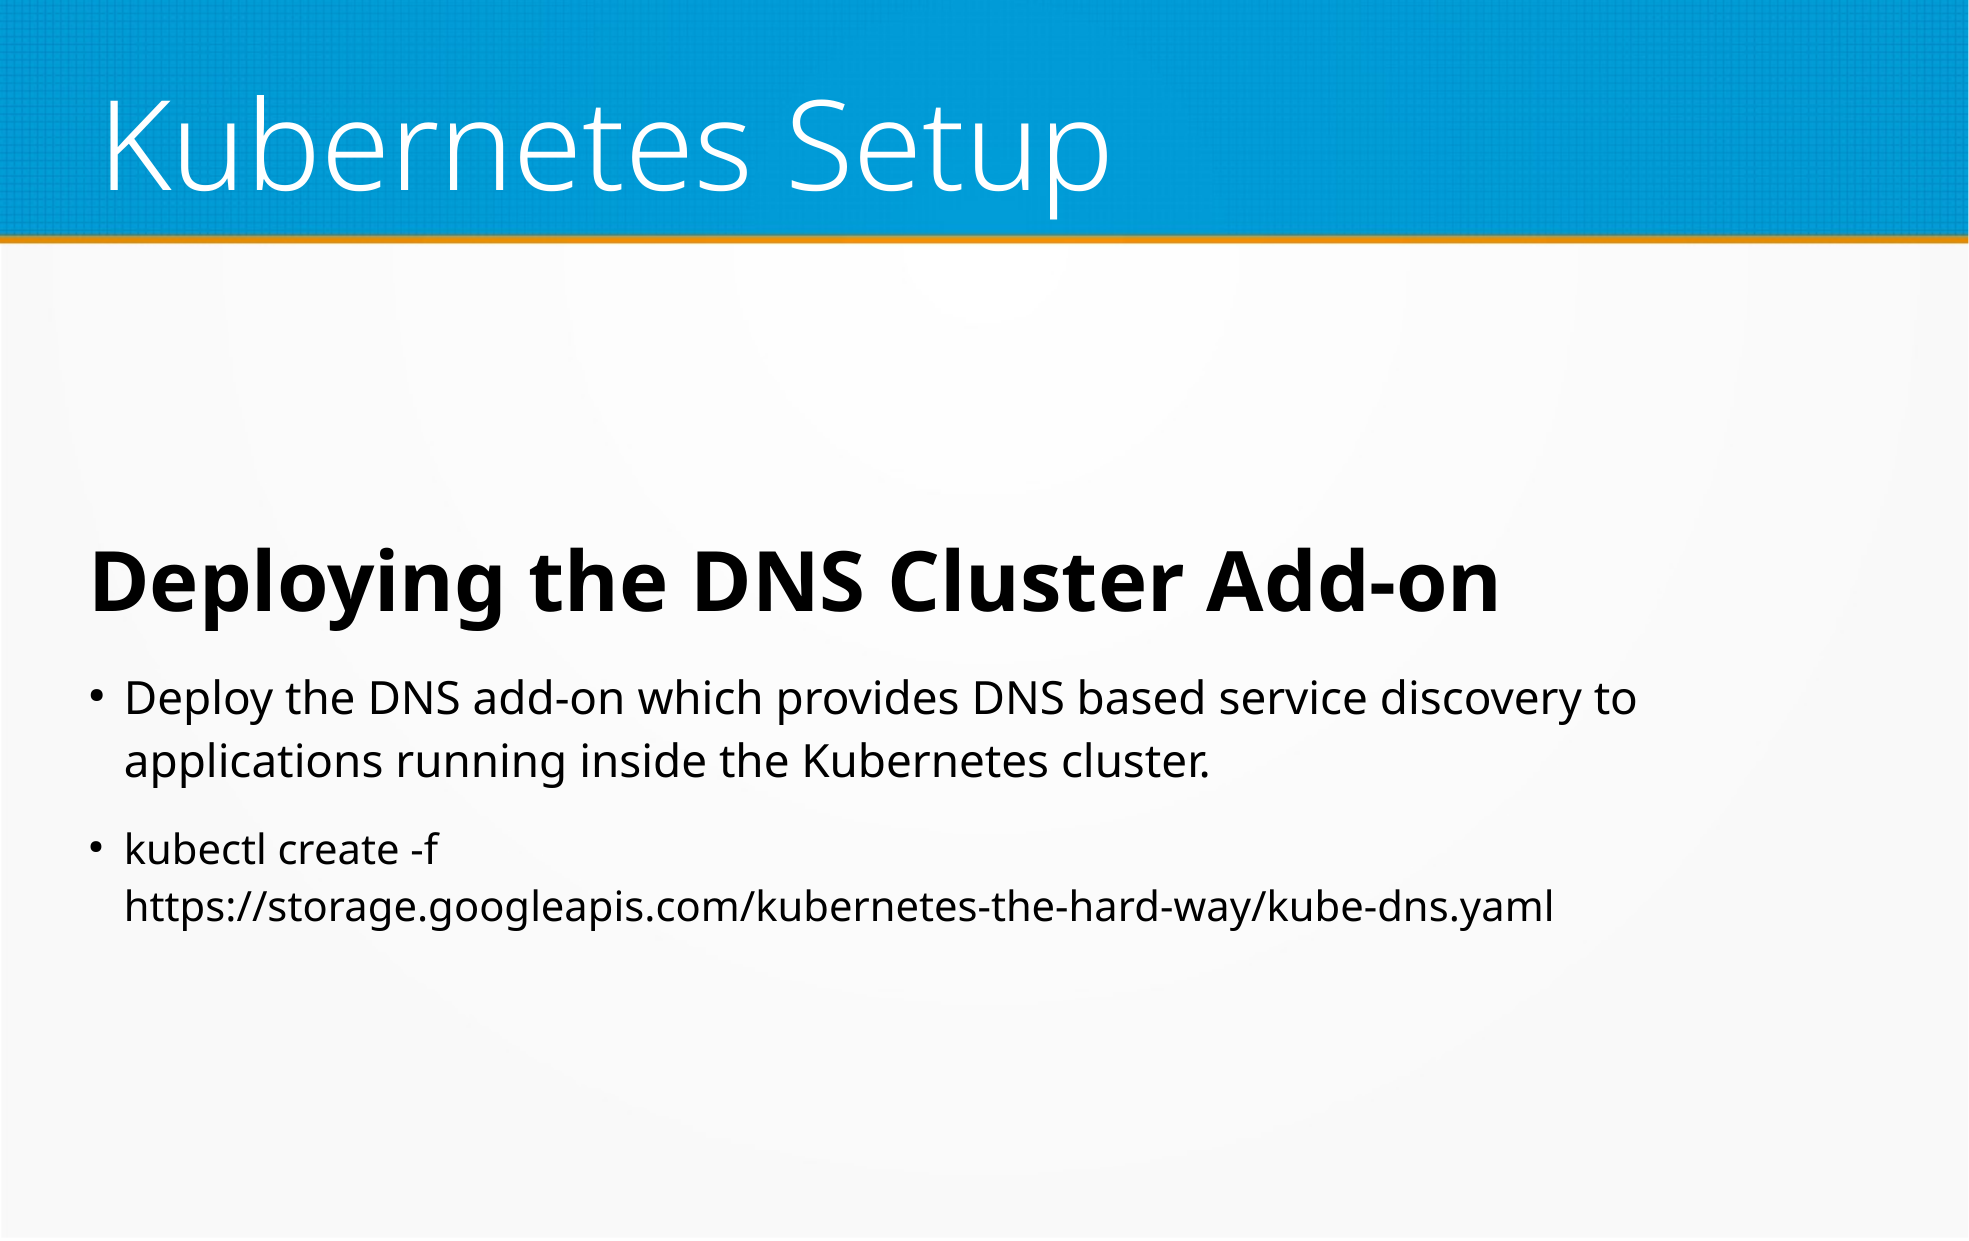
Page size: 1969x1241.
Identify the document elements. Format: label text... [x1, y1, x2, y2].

text_box Deploying the DNS Cluster Add-on Deploy the DNS add-on which provides DNS based service discovery to applications running inside the Kubernetes cluster. kubectl create -f https://storage.googleapis.com/kubernetes-the-hard-way/kube-dns.yaml [82, 293, 1772, 1163]
title Kubernetes Setup [98, 19, 1870, 227]
picture [0, 233, 1969, 1241]
